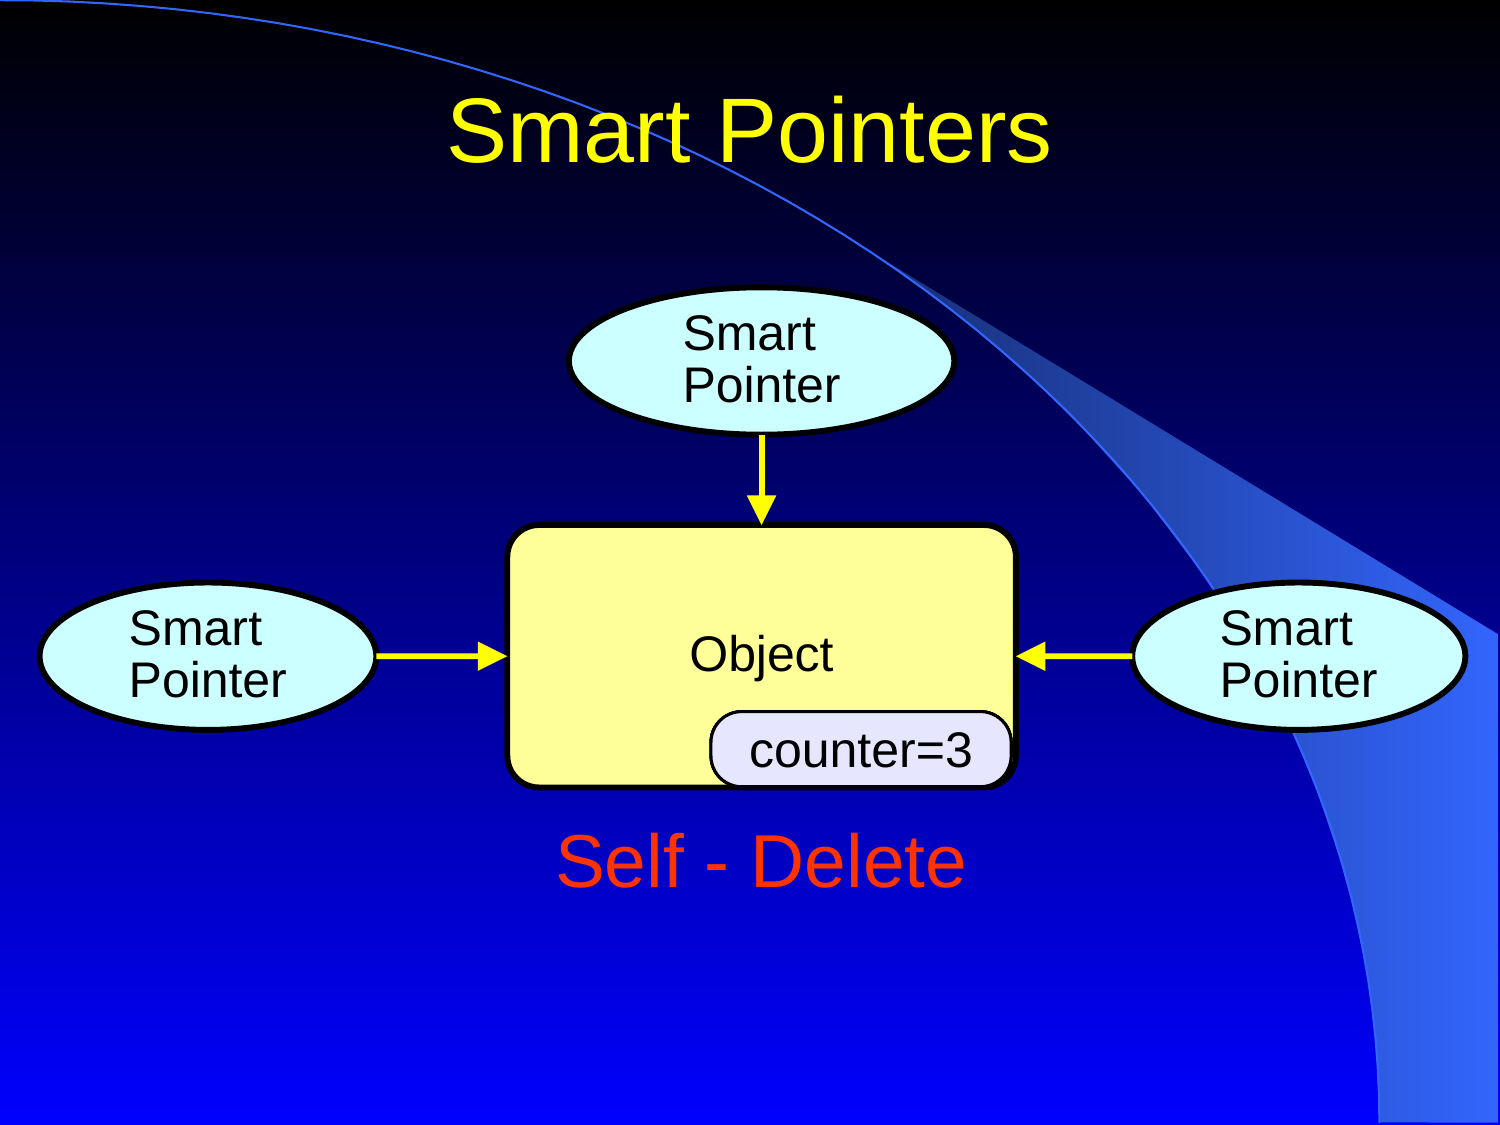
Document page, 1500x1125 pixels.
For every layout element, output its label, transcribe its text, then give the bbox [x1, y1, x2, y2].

text_box Smart Pointer [39, 582, 377, 730]
text_box Smart Pointer [568, 287, 955, 435]
text_box Object [507, 524, 1016, 788]
text_box Self - Delete [536, 825, 1007, 904]
title Smart Pointers [112, 17, 1388, 245]
text_box counter=3 [711, 711, 1012, 787]
text_box Smart Pointer [1132, 582, 1466, 730]
